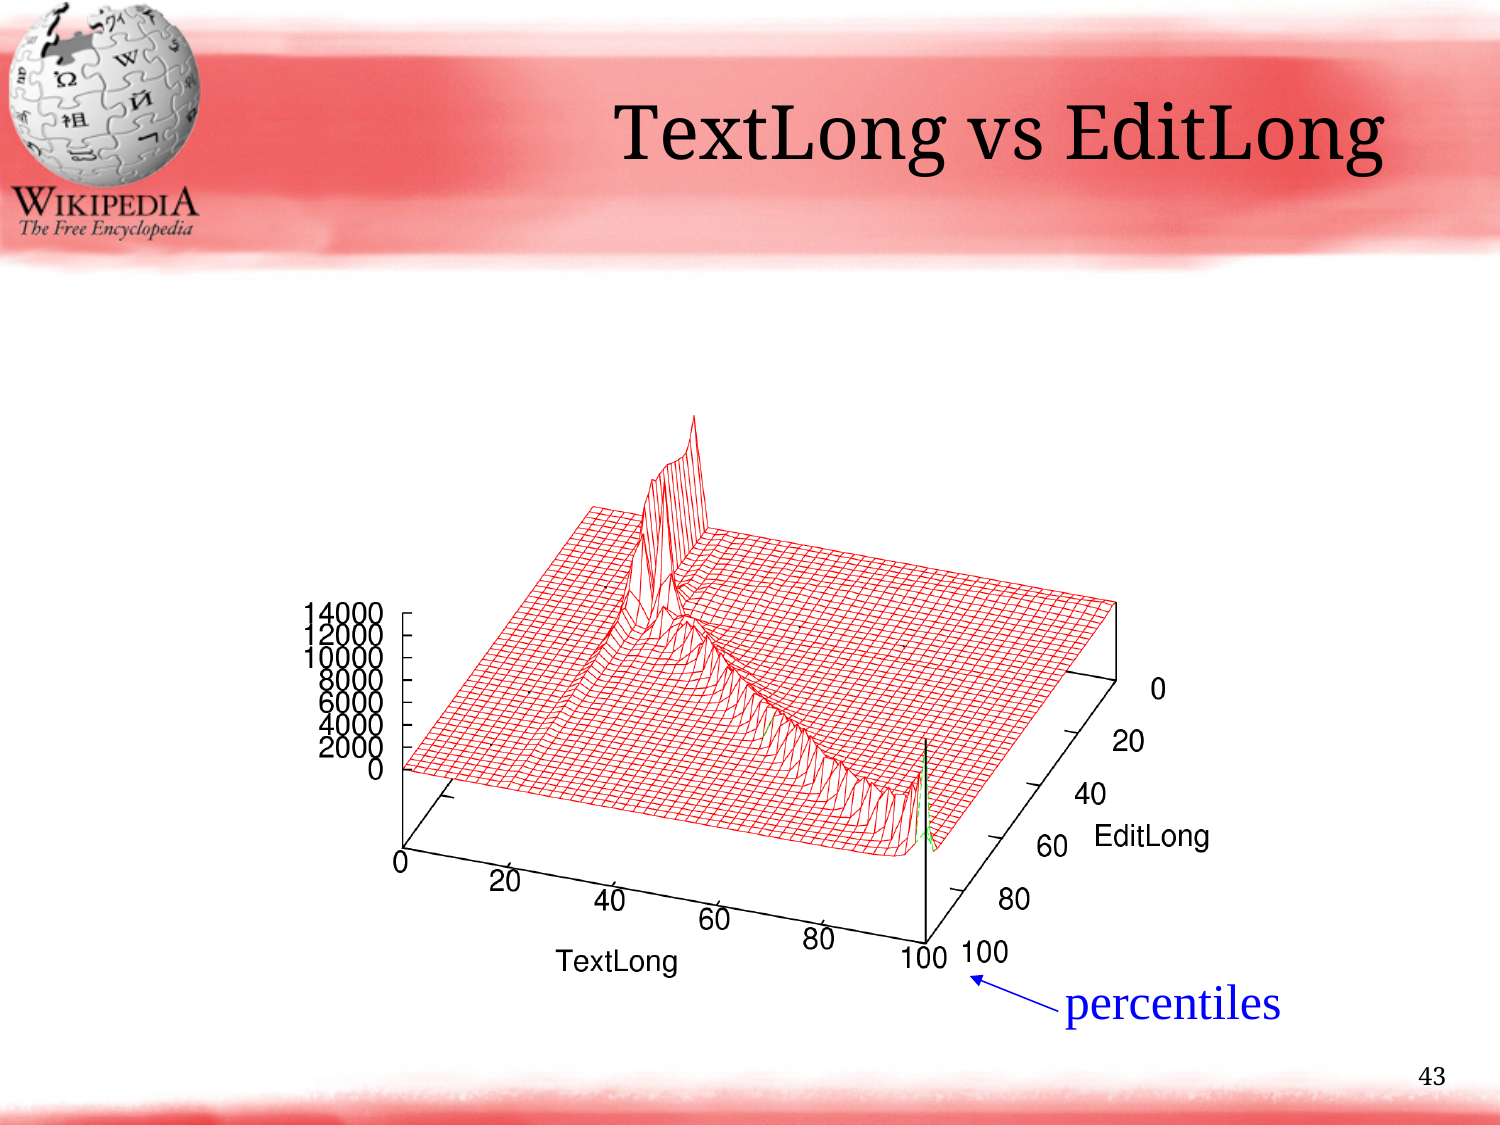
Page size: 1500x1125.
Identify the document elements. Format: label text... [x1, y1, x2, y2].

text_box percentiles [1049, 962, 1435, 1035]
title TextLong vs EditLong [112, 44, 1387, 217]
picture [0, 0, 1500, 1125]
